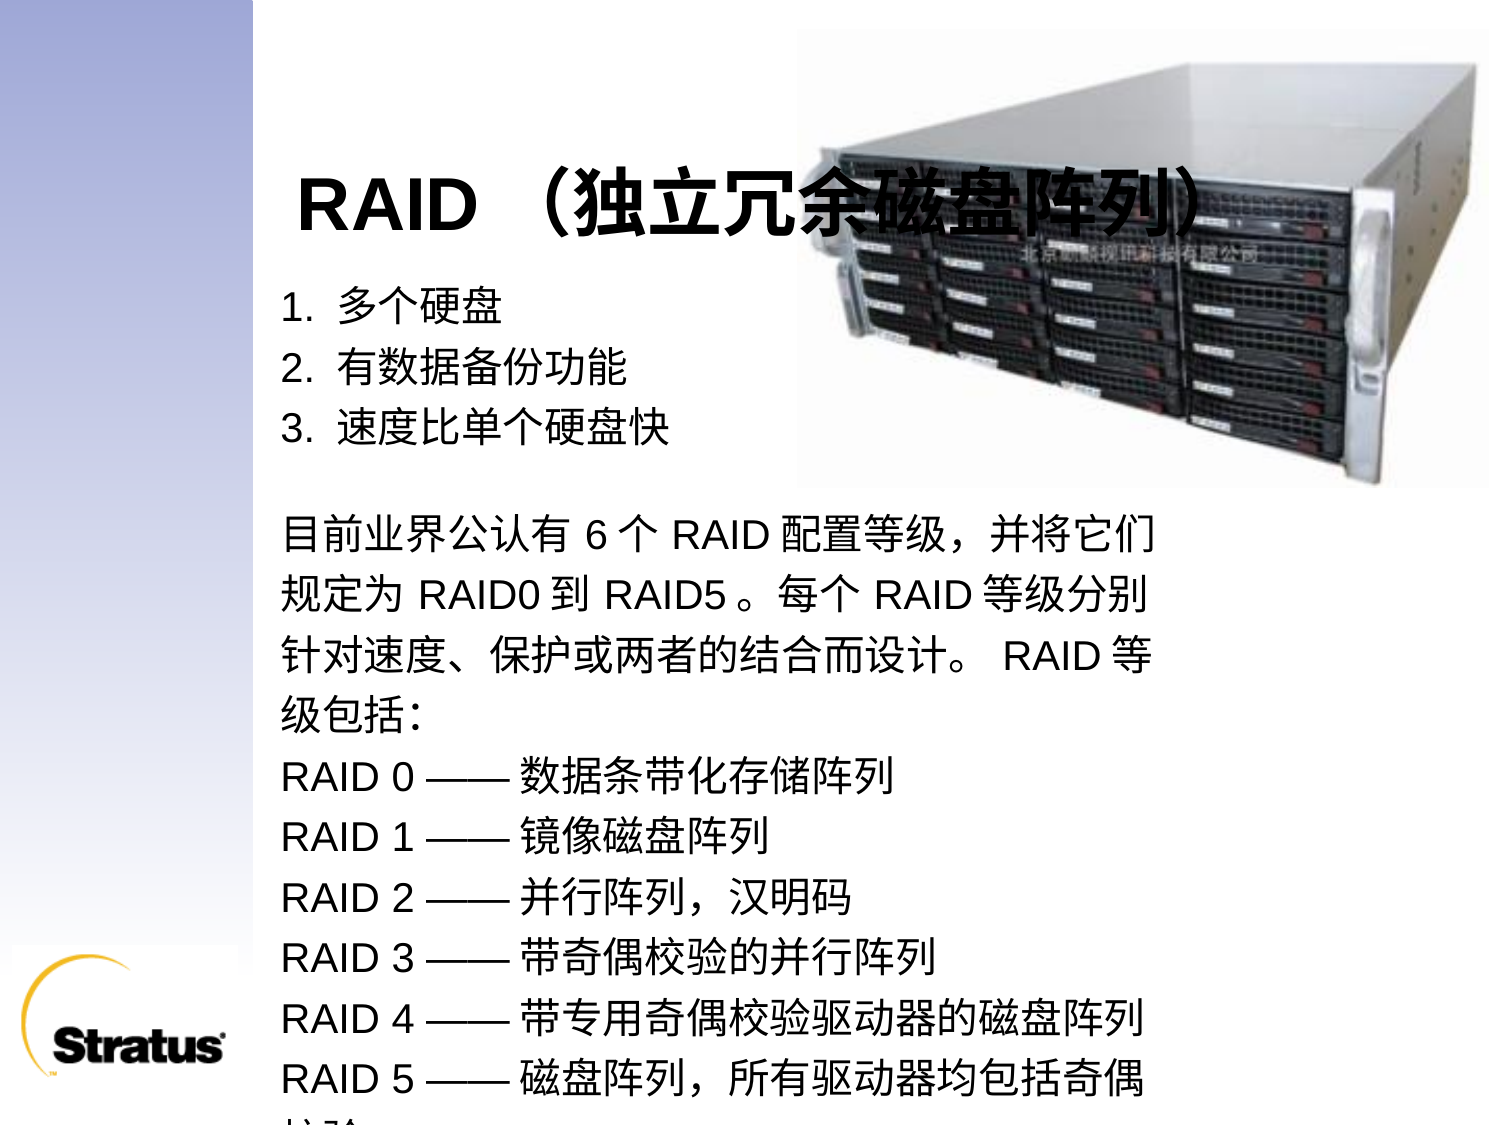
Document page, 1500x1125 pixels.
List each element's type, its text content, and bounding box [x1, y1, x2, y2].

text_box 1. 多个硬盘 2. 有数据备份功能 3. 速度比单个硬盘快 目前业界公认有6个RAID配置等级，并将它们规定为RAID0到RAID5。每个RAID等级分别针对速度、保护或两者的结合而设计。RAID等级包括： RAID 0 ――数据条带化存储阵列 RAID 1 ――镜像磁盘阵列 RAID 2 ――并行阵列，汉明码 RAID 3 ――带奇偶校验的并行阵列 RAID 4 ――带专用奇偶校验驱动器的磁盘阵列 RAID 5 ――磁盘阵列，所有驱动器均包括奇偶校验 [265, 265, 1182, 1000]
picture [797, 29, 1489, 488]
title RAID（独立冗余磁盘阵列） [296, 115, 1447, 289]
picture [12, 945, 238, 1088]
